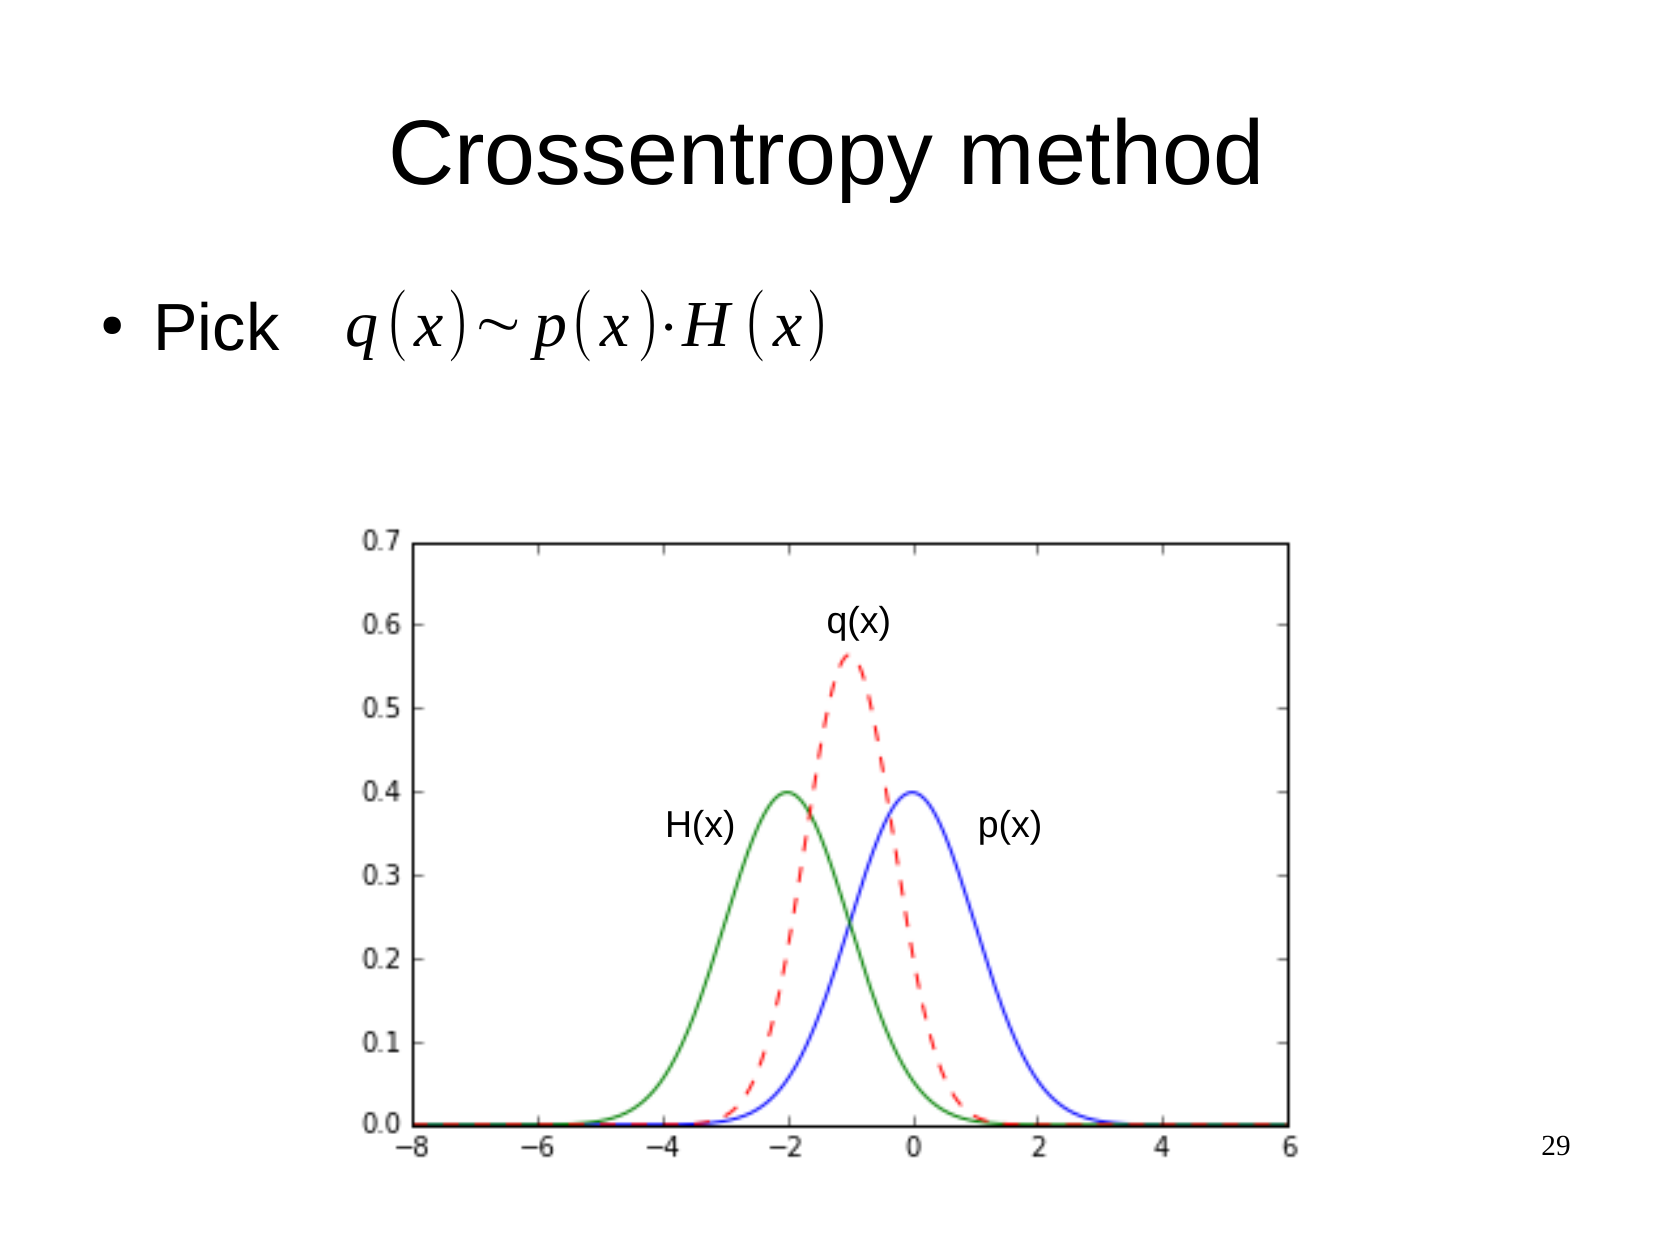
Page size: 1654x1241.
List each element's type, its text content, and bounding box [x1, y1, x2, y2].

picture [342, 512, 1314, 1181]
title Crossentropy method [82, 49, 1571, 257]
text_box q(x) [811, 592, 907, 650]
text_box H(x) [650, 796, 751, 853]
text_box p(x) [963, 796, 1058, 853]
chart [328, 284, 846, 364]
list Pick [82, 290, 1571, 1010]
